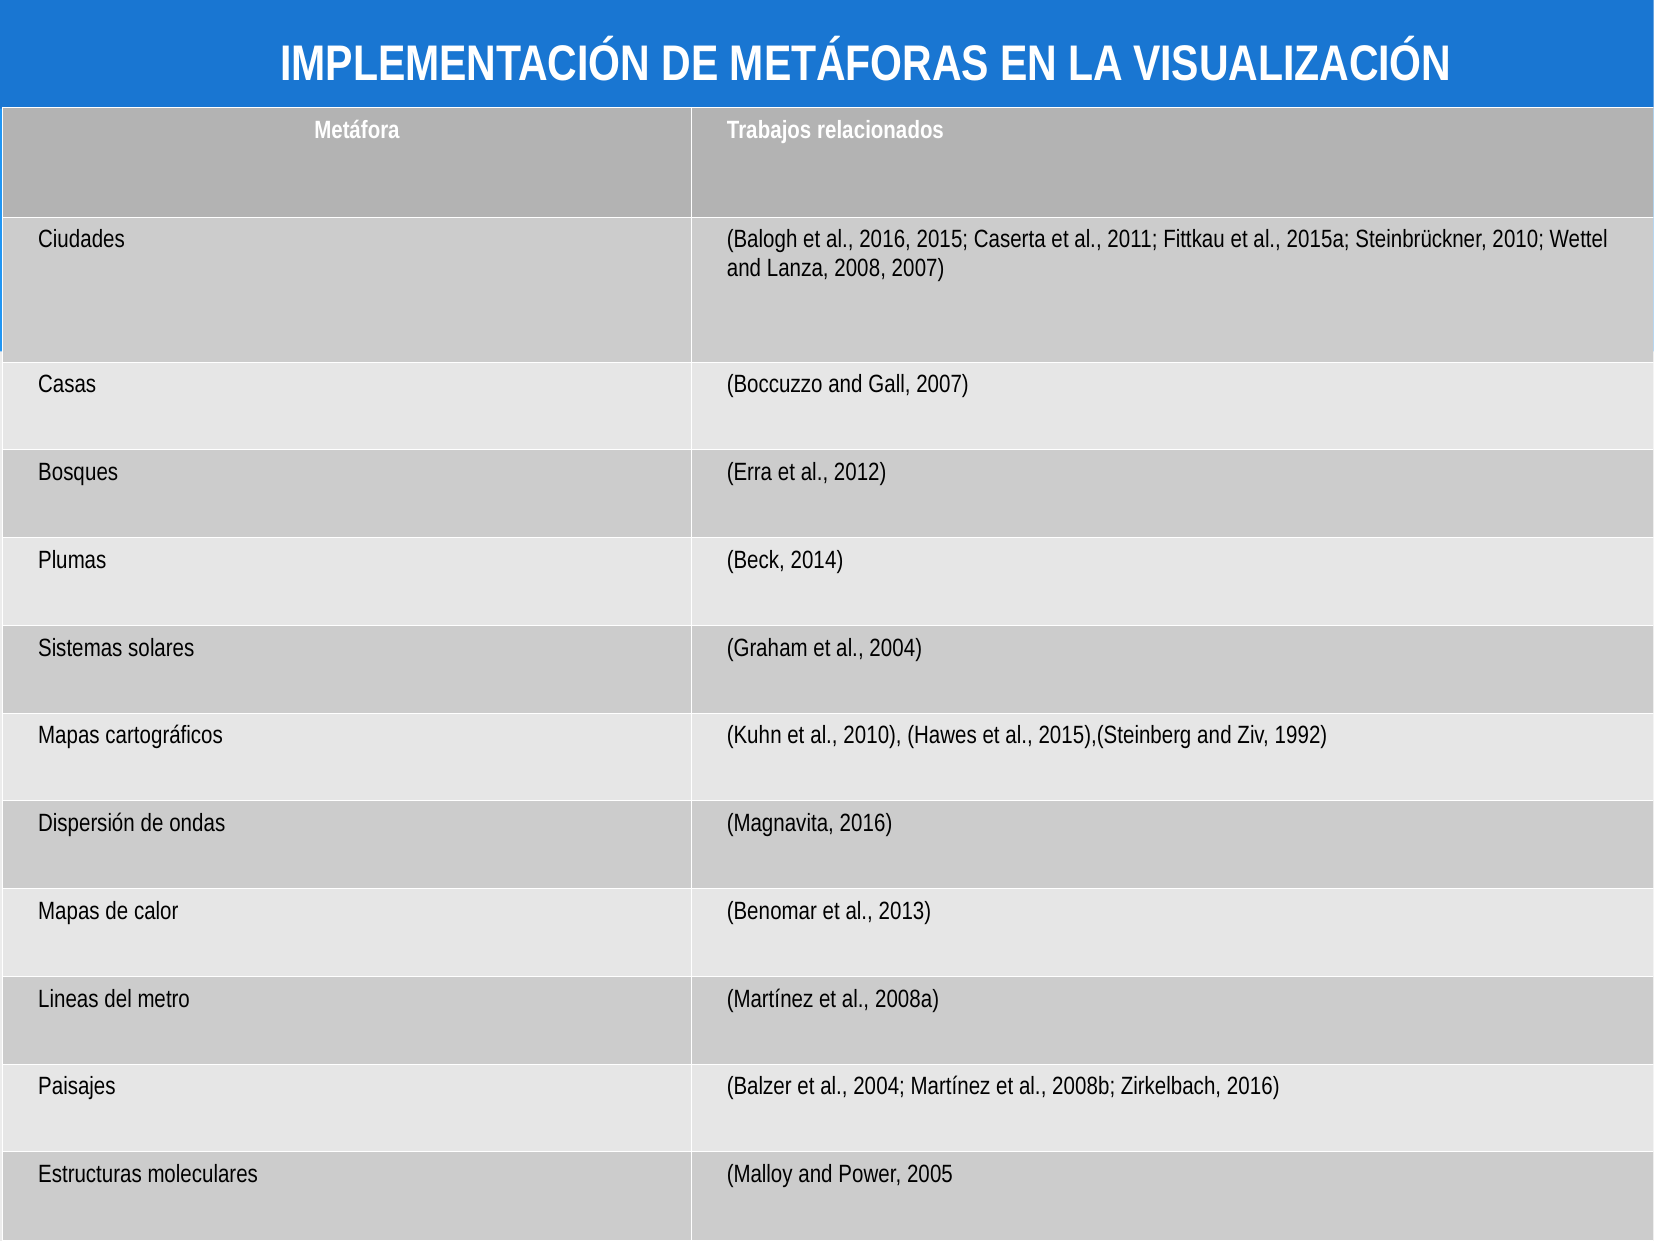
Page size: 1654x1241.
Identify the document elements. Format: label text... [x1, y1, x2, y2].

table_header Trabajos relacionados [692, 108, 1653, 217]
table_cell (Magnavita, 2016) [692, 801, 1653, 888]
table_cell (Balogh et al., 2016, 2015; Caserta et al., 2011; Fittkau et al., 2015a; Steinbrückner, 2010; Wettel and Lanza, 2008, 2007) [692, 218, 1653, 362]
picture [0, 0, 1654, 1241]
table_cell Lineas del metro [3, 977, 691, 1064]
table_header Metáfora [3, 108, 691, 217]
table_cell (Kuhn et al., 2010), (Hawes et al., 2015),(Steinberg and Ziv, 1992) [692, 714, 1653, 800]
table_cell (Malloy and Power, 2005 [692, 1152, 1653, 1240]
table_cell (Graham et al., 2004) [692, 626, 1653, 713]
table_cell (Beck, 2014) [692, 538, 1653, 625]
table_cell Plumas [3, 538, 691, 625]
table_cell Casas [3, 363, 691, 449]
table_cell Dispersión de ondas [3, 801, 691, 888]
table_cell Paisajes [3, 1065, 691, 1151]
table_cell Sistemas solares [3, 626, 691, 713]
table_cell (Boccuzzo and Gall, 2007) [692, 363, 1653, 449]
table_cell Estructuras moleculares [3, 1152, 691, 1240]
table_cell (Erra et al., 2012) [692, 450, 1653, 537]
table_cell (Balzer et al., 2004; Martínez et al., 2008b; Zirkelbach, 2016) [692, 1065, 1653, 1151]
table_cell Mapas cartográficos [3, 714, 691, 800]
table_cell Ciudades [3, 218, 691, 362]
table_cell (Martínez et al., 2008a) [692, 977, 1653, 1064]
table_cell (Benomar et al., 2013) [692, 889, 1653, 976]
table_cell Bosques [3, 450, 691, 537]
table_cell Mapas de calor [3, 889, 691, 976]
title Implementación de metáforas en la visualización [94, 13, 1583, 83]
